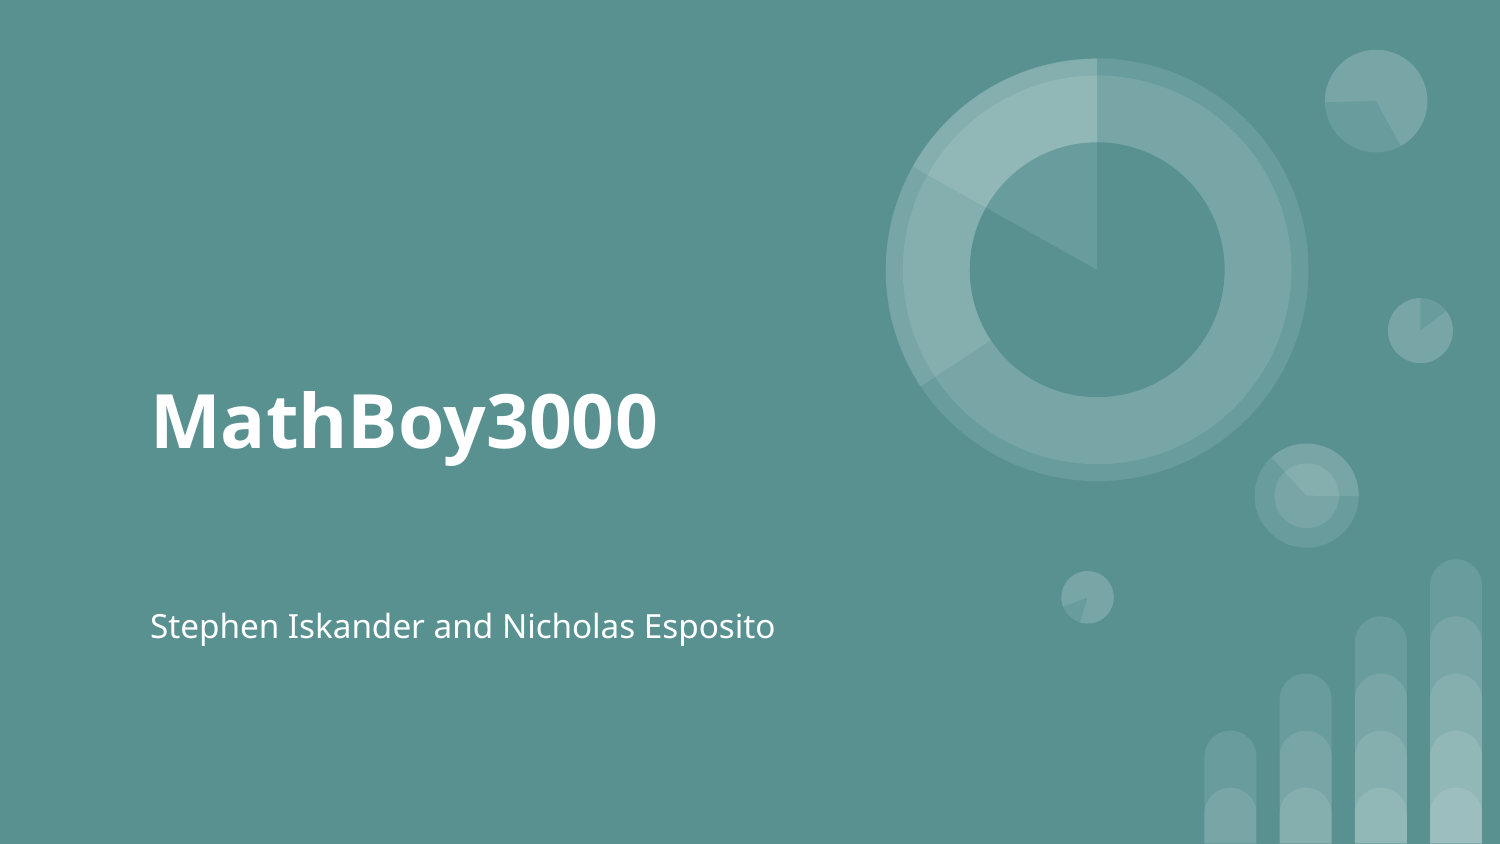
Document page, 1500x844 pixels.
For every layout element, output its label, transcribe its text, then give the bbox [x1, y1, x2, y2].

title MathBoy3000 [135, 264, 834, 572]
subtitle Stephen Iskander and Nicholas Esposito [135, 589, 834, 704]
